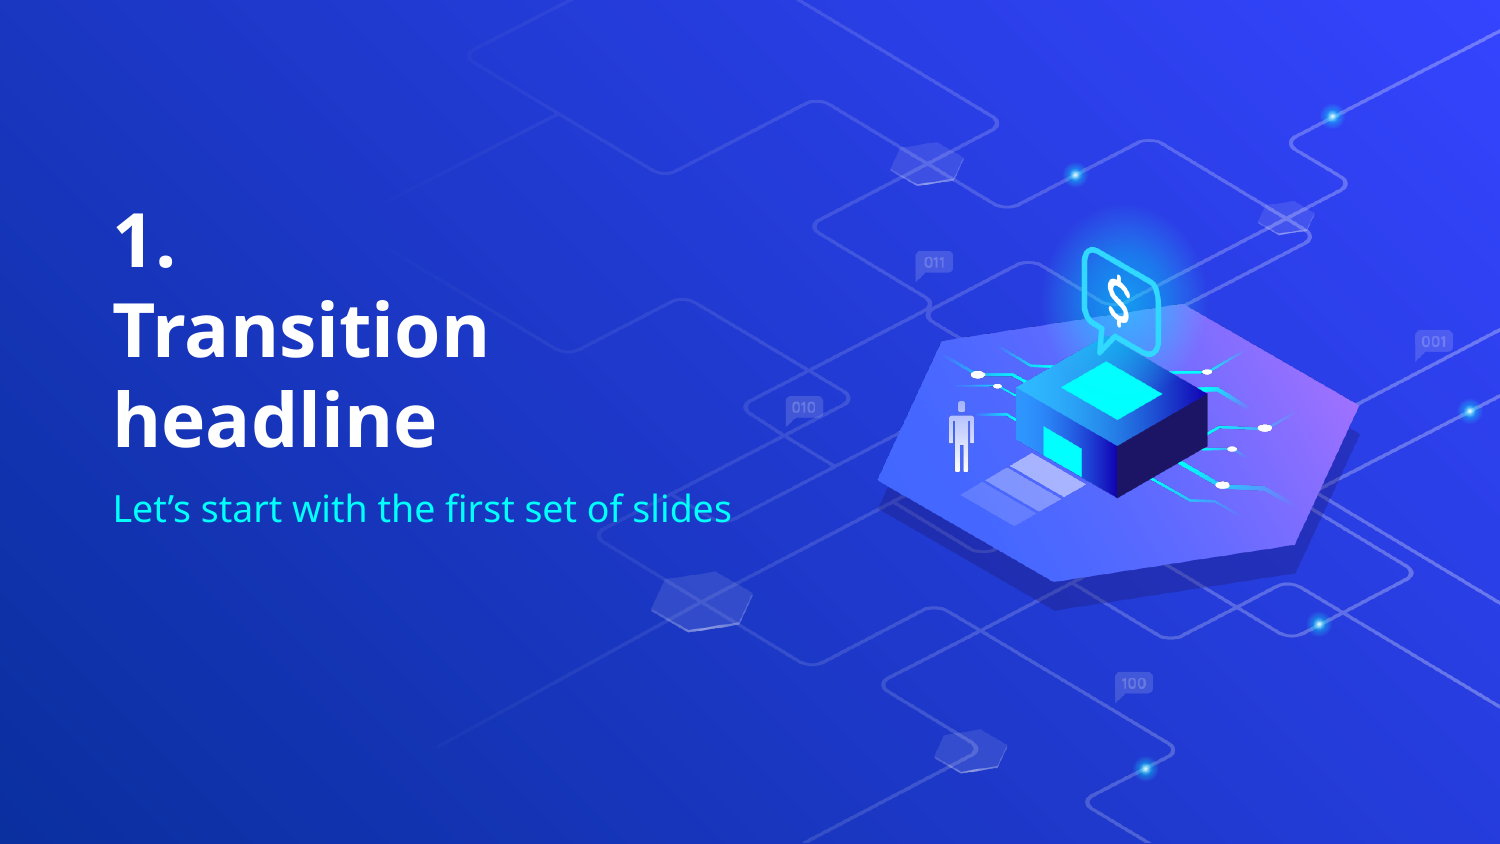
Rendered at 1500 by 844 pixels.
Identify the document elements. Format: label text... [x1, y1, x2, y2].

picture [0, 0, 1500, 844]
subtitle Let’s start with the first set of slides [112, 478, 812, 608]
title 1. Transition headline [112, 272, 812, 463]
